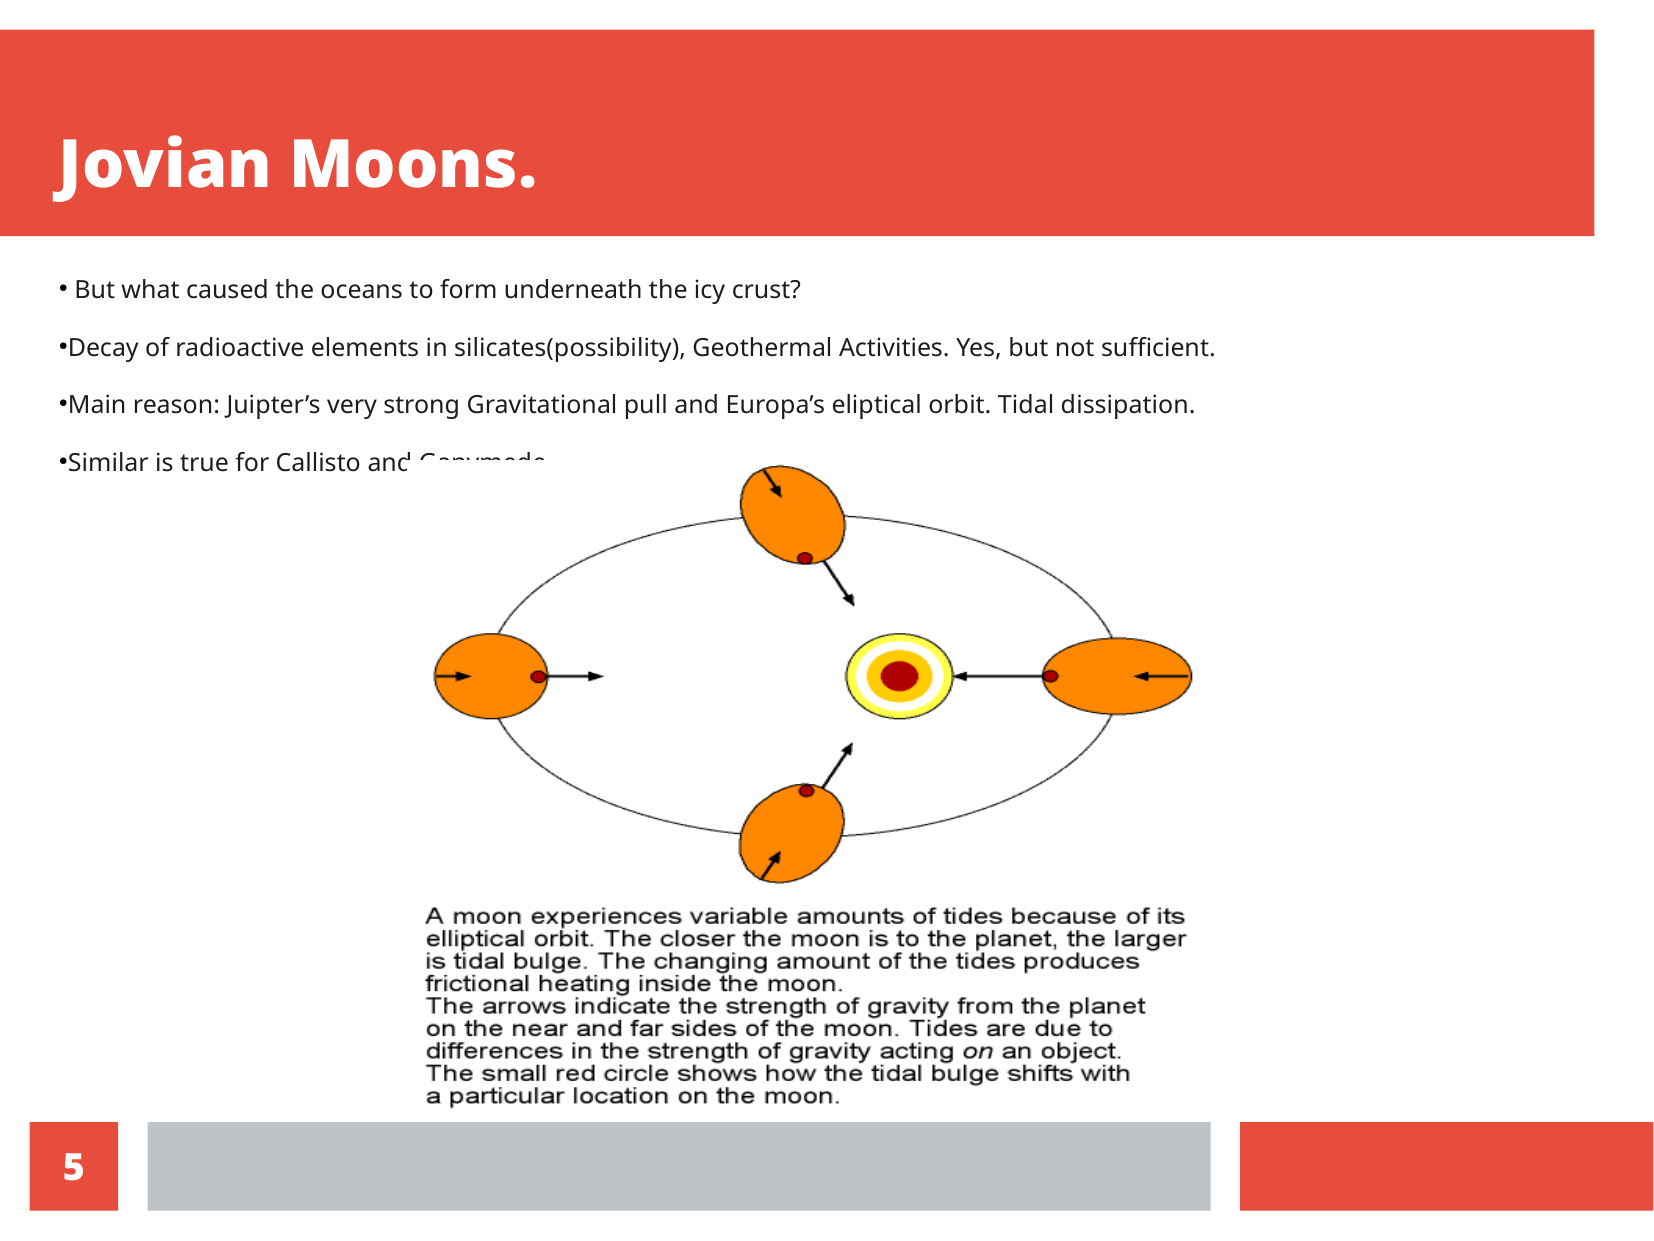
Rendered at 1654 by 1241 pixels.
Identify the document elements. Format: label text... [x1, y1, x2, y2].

title Jovian Moons. [59, 59, 1595, 207]
list But what caused the oceans to form underneath the icy crust? Decay of radioactive elements in silicates(possibility), Geothermal Activities. Yes, but not sufficient. Main reason: Juipter’s very strong Gravitational pull and Europa’s eliptical orbit. Tidal dissipation. Similar is true for Callisto and Ganymede [59, 271, 1565, 1093]
picture [407, 460, 1205, 1111]
